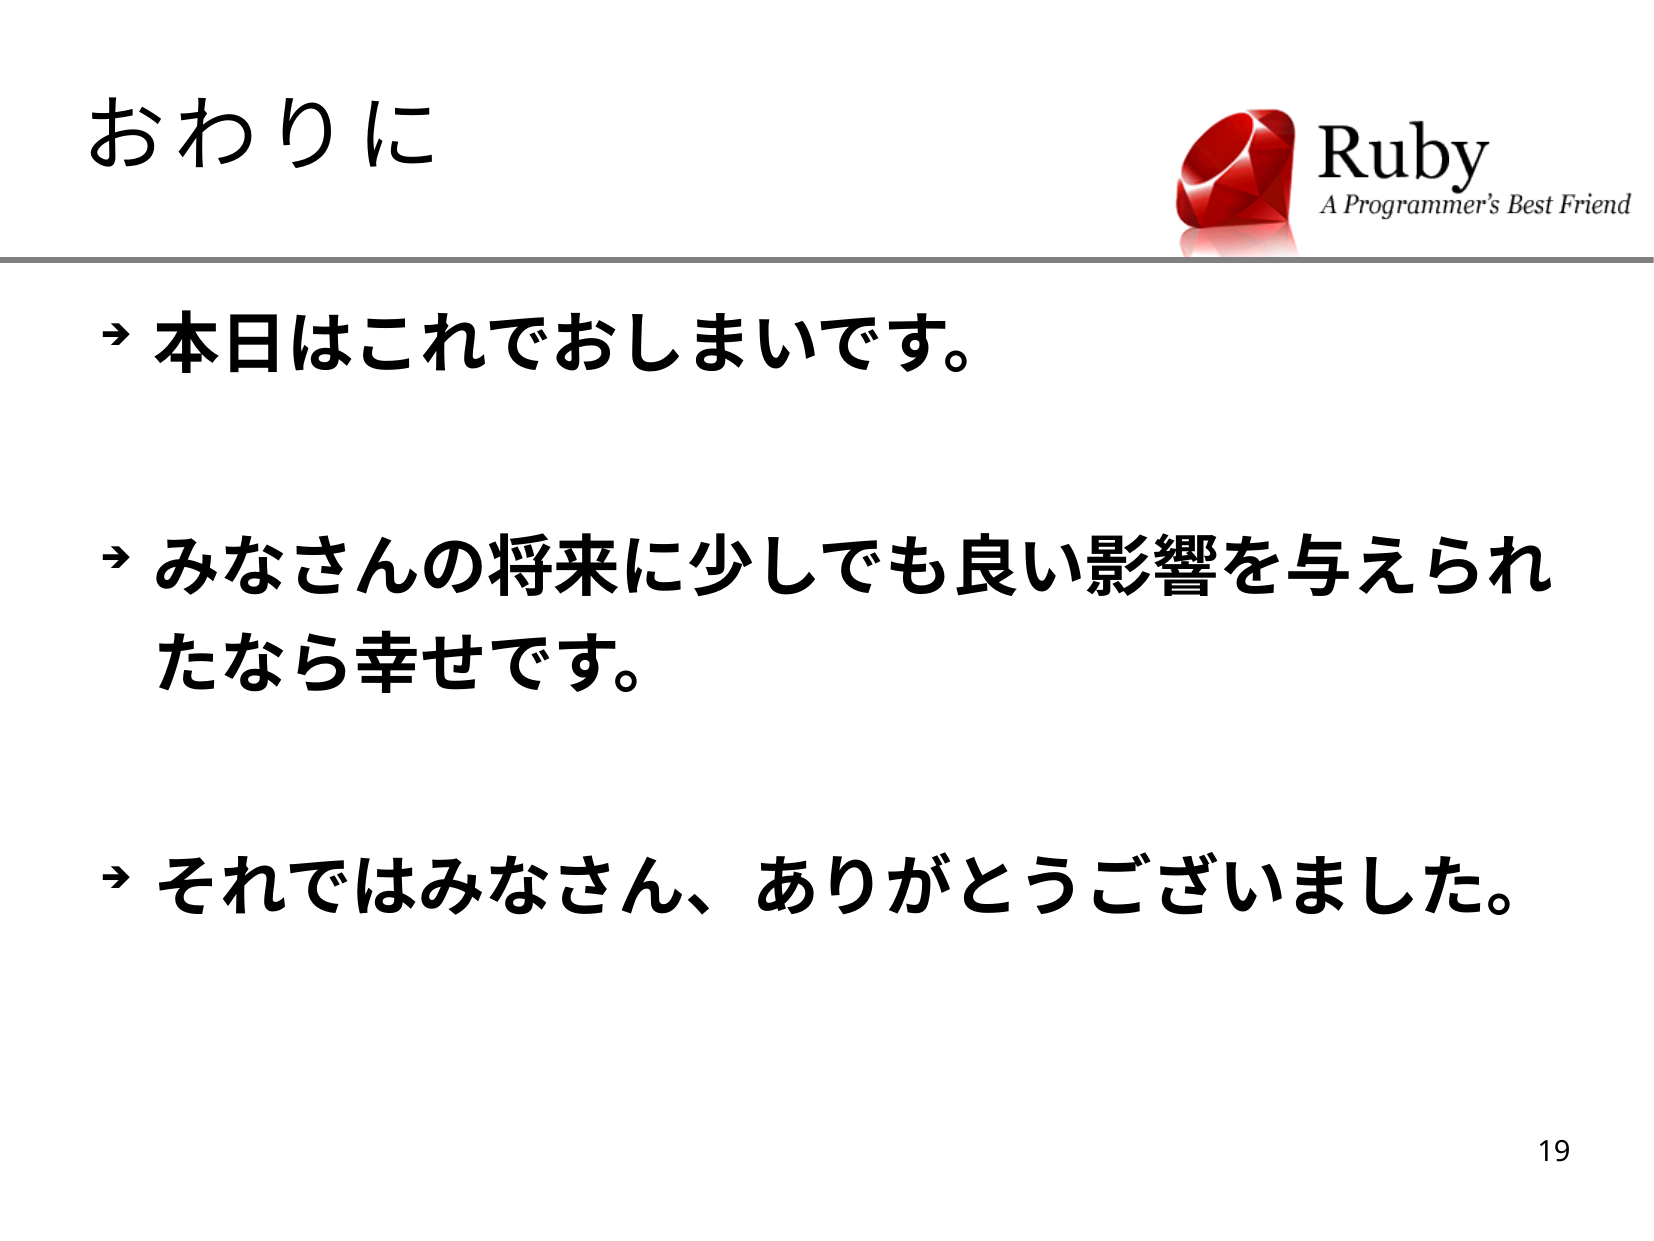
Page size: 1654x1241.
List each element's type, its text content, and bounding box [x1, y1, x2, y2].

title おわりに [82, 49, 1152, 207]
list 本日はこれでおしまいです。 みなさんの将来に少しでも良い影響を与えられたなら幸せです。 それではみなさん、ありがとうございました。 [82, 290, 1571, 1094]
picture [1160, 82, 1654, 257]
